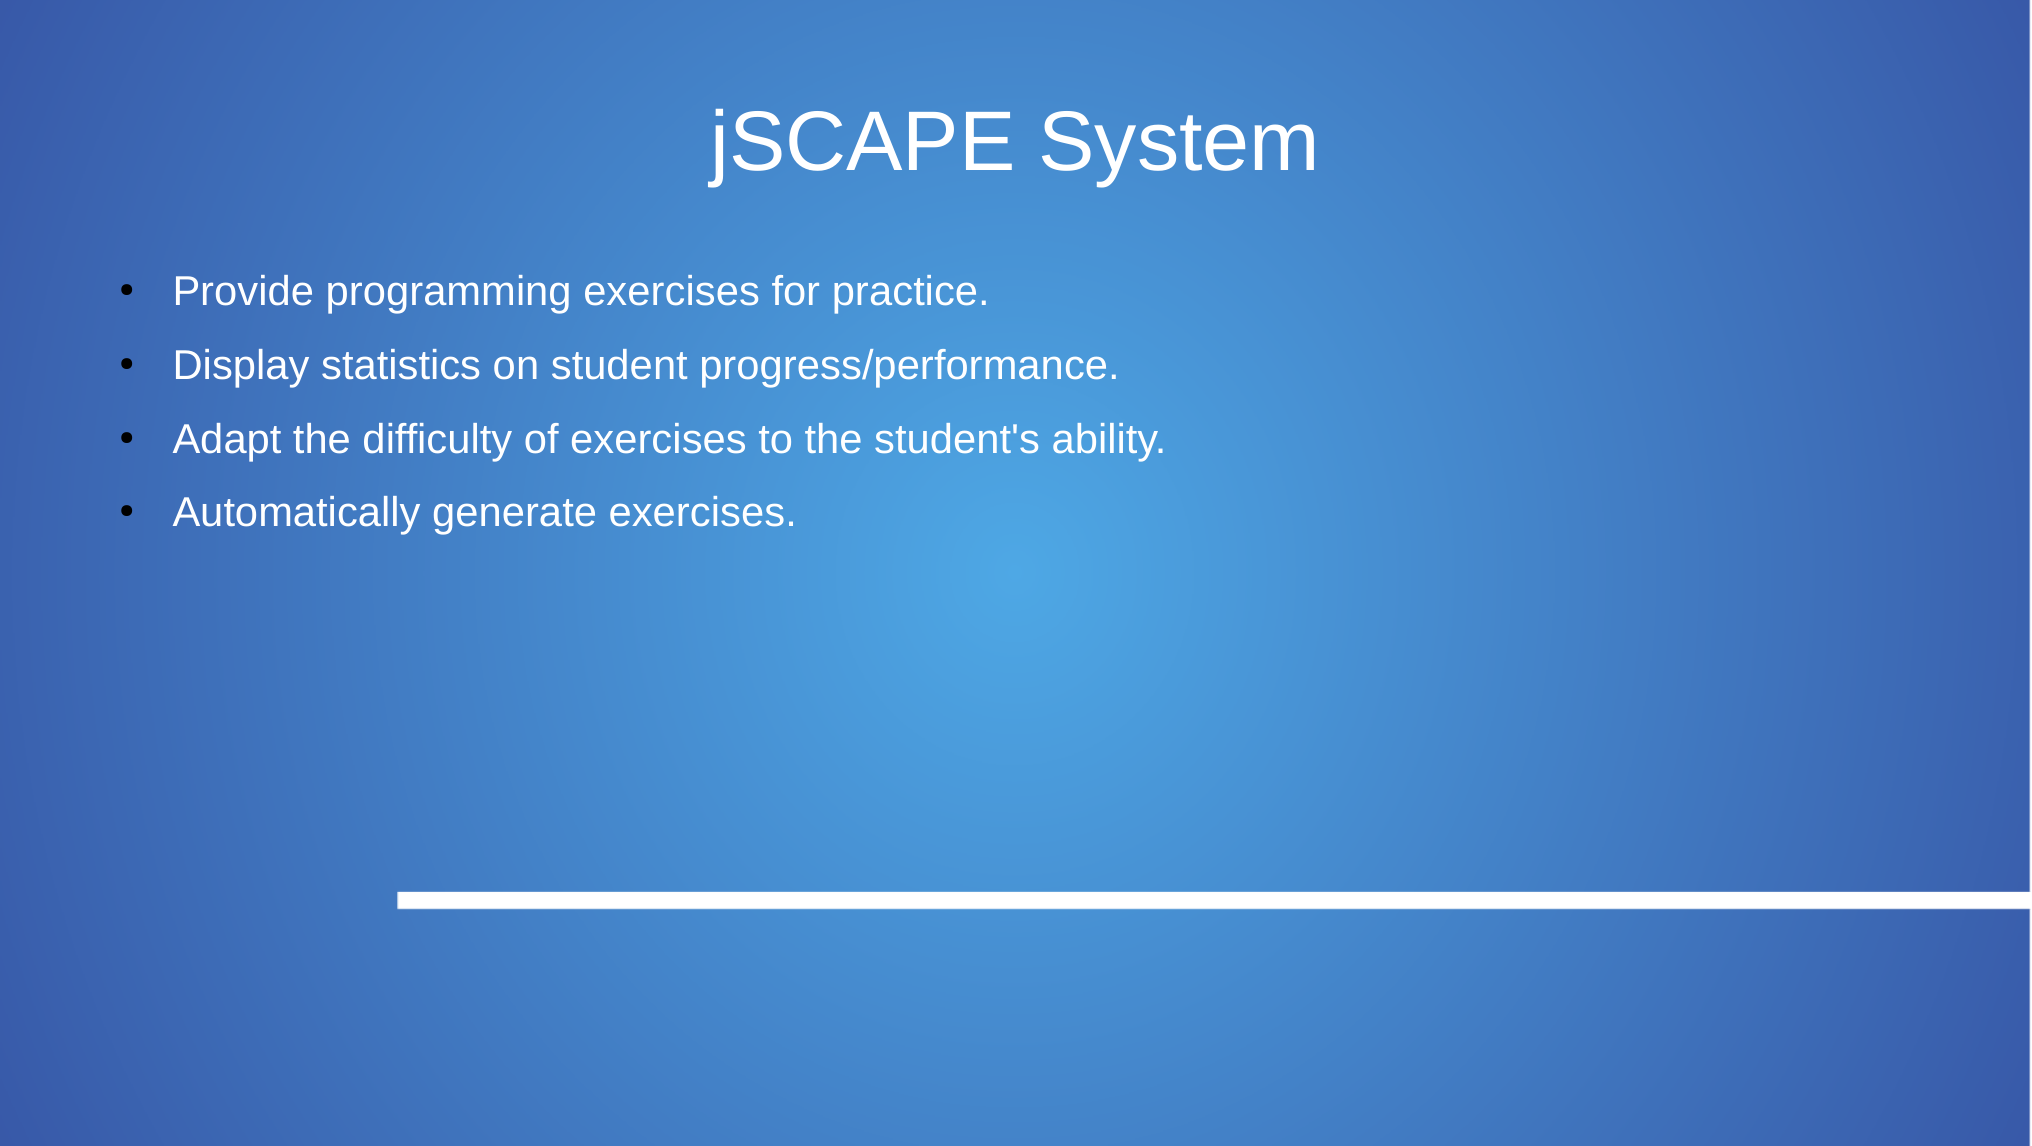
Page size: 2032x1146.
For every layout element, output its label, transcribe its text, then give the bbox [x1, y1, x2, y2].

list Provide programming exercises for practice. Display statistics on student progress/performance. Adapt the difficulty of exercises to the student's ability. Automatically generate exercises. [101, 268, 1930, 933]
title jSCAPE System [101, 45, 1930, 237]
picture [0, 0, 2032, 1146]
